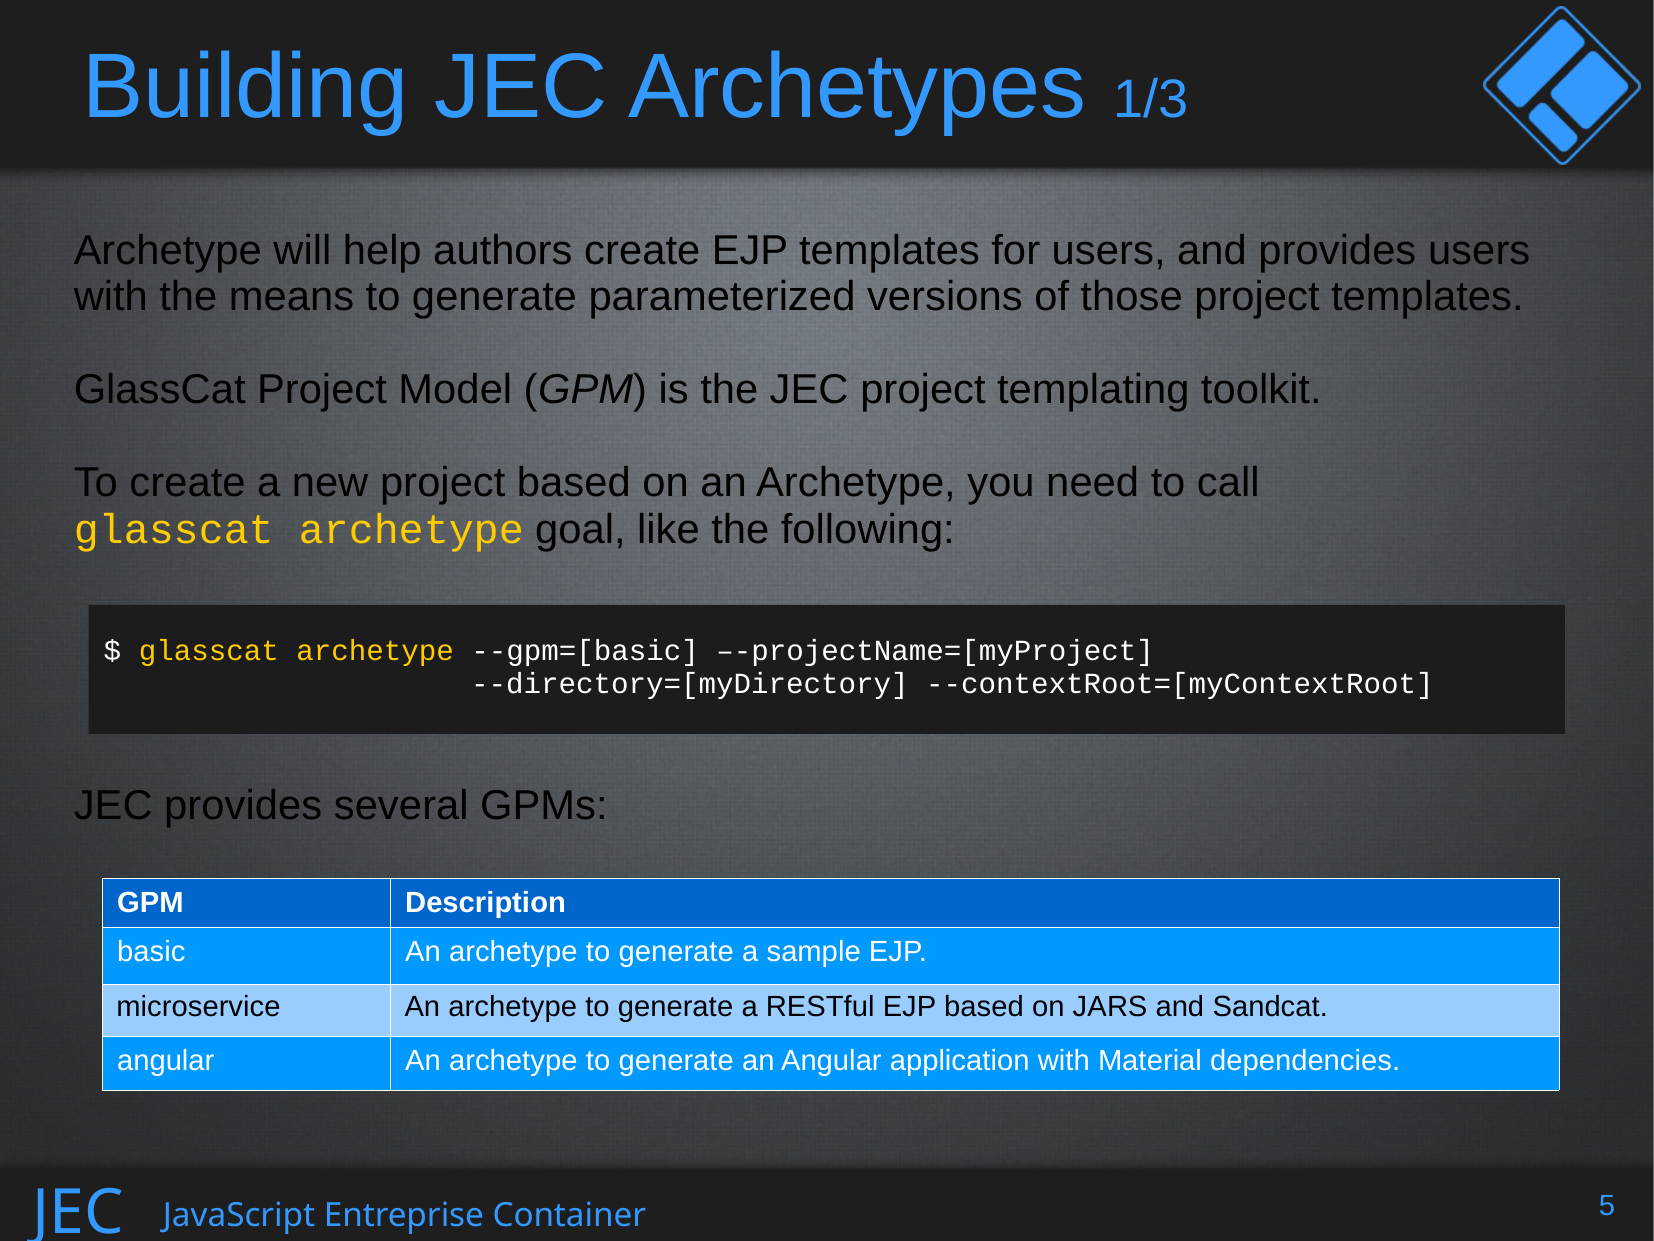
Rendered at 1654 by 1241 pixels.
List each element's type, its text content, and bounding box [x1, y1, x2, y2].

picture [0, 0, 1654, 1241]
table_cell An archetype to generate a sample EJP. [391, 928, 1559, 984]
text_box JEC [17, 1159, 149, 1241]
table_cell An archetype to generate an Angular application with Material dependencies. [391, 1037, 1559, 1090]
table_header Description [391, 879, 1559, 927]
text_box Archetype will help authors create EJP templates for users, and provides users with the means to generate parameterized versions of those project templates. GlassCat Project Model (GPM) is the JEC project templating toolkit. To create a new project based on an Archetype, you need to call glasscat archetype goal, like the following: [59, 219, 1595, 564]
text_box JavaScript Entreprise Container [148, 1183, 651, 1241]
table_cell angular [103, 1037, 390, 1090]
text_box $ glasscat archetype --gpm=[basic] –-projectName=[myProject] --directory=[myDirectory] --contextRoot=[myContextRoot] [88, 604, 1565, 728]
table_cell microservice [103, 985, 390, 1036]
table_cell An archetype to generate a RESTful EJP based on JARS and Sandcat. [391, 985, 1559, 1036]
title Building JEC Archetypes 1/3 [82, 23, 1441, 147]
table_header GPM [103, 879, 390, 927]
text_box JEC provides several GPMs: [59, 774, 1595, 847]
text_box 5 [744, 1181, 1630, 1229]
table_cell basic [103, 928, 390, 984]
